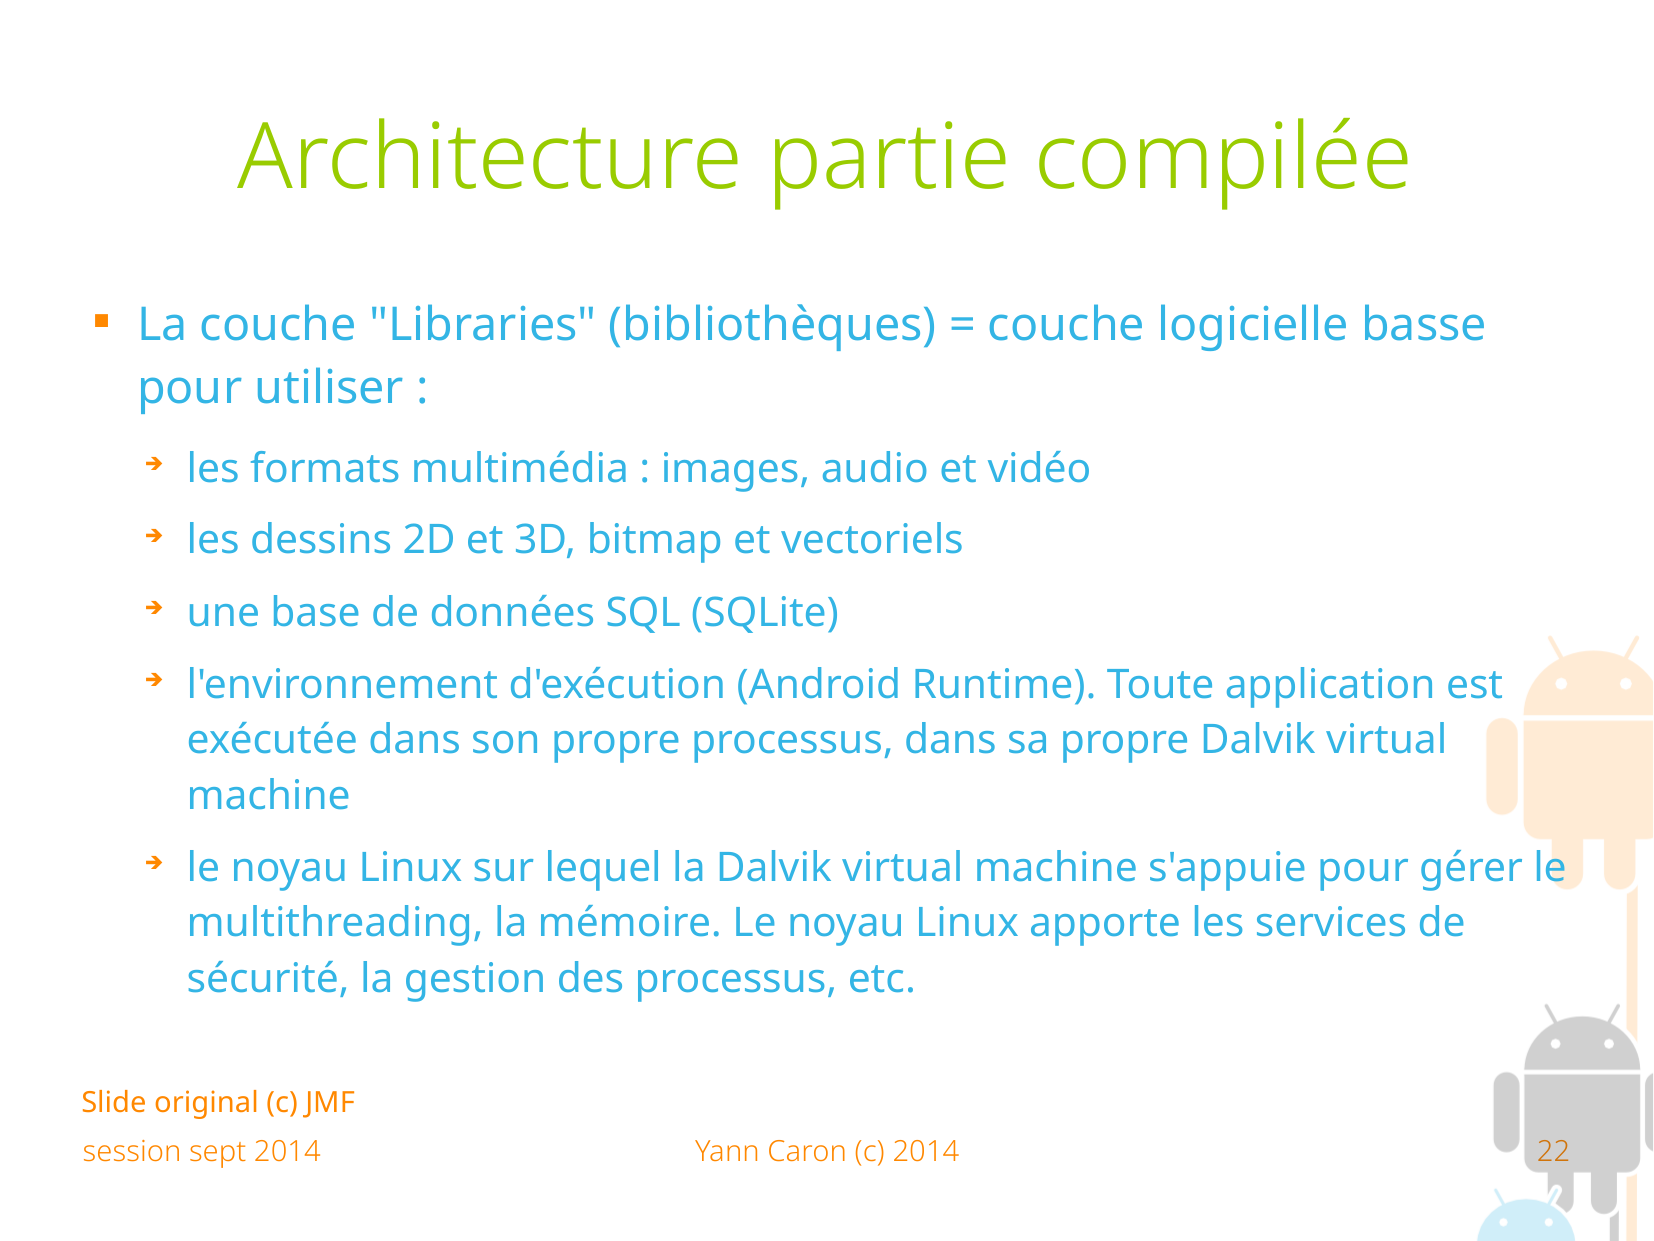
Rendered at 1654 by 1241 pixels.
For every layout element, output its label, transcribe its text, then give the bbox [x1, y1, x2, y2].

text_box Slide original (c) JMF [66, 1073, 379, 1123]
list La couche "Libraries" (bibliothèques) = couche logicielle basse pour utiliser : les formats multimédia : images, audio et vidéo les dessins 2D et 3D, bitmap et vectoriels une base de données SQL (SQLite) l'environnement d'exécution (Android Runtime). Toute application est exécutée dans son propre processus, dans sa propre Dalvik virtual machine le noyau Linux sur lequel la Dalvik virtual machine s'appuie pour gérer le multithreading, la mémoire. Le noyau Linux apporte les services de sécurité, la gestion des processus, etc. [82, 290, 1571, 1010]
picture [240, 423, 1654, 1241]
title Architecture partie compilée [82, 49, 1571, 257]
